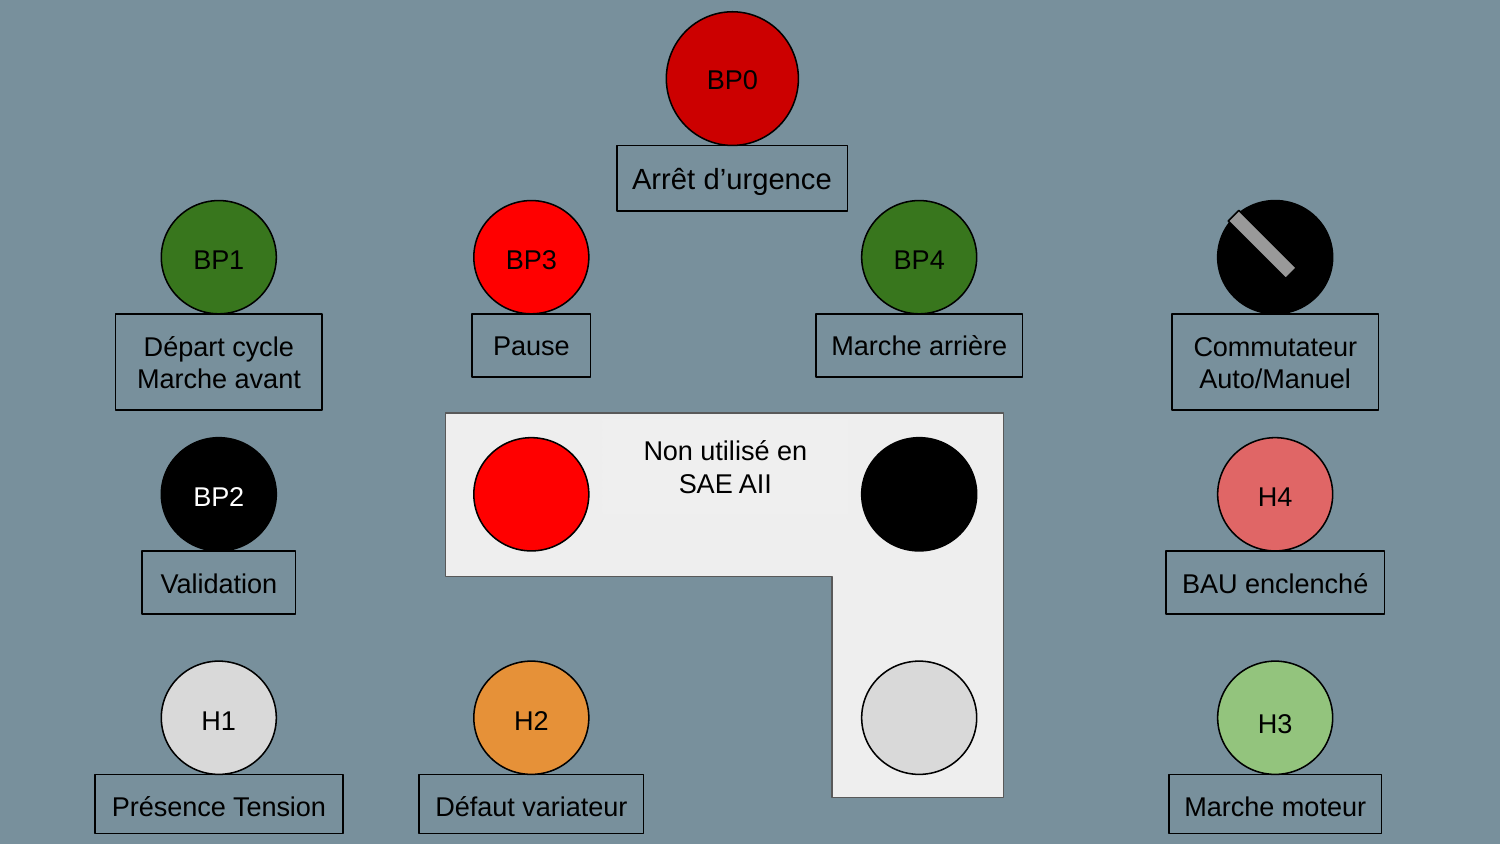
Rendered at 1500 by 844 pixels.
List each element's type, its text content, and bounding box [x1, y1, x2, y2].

text_box Arrêt d’urgence [617, 145, 848, 212]
text_box Marche arrière [815, 313, 1023, 377]
text_box Présence Tension [94, 774, 343, 834]
text_box [473, 661, 589, 774]
text_box BP2 [174, 464, 264, 524]
text_box [1217, 661, 1333, 774]
text_box [161, 661, 277, 774]
text_box BP1 [174, 227, 264, 287]
text_box [1217, 200, 1333, 313]
text_box Non utilisé en SAE AII [601, 418, 849, 515]
text_box Marche moteur [1168, 774, 1382, 834]
text_box Défaut variateur [419, 774, 644, 834]
text_box [445, 413, 1004, 798]
text_box Départ cycle Marche avant [115, 313, 323, 410]
text_box [861, 200, 977, 313]
text_box BP4 [874, 227, 964, 287]
text_box BAU enclenché [1165, 550, 1385, 614]
text_box H3 [1230, 691, 1320, 751]
text_box [161, 437, 277, 550]
text_box BP3 [487, 227, 576, 287]
text_box [161, 200, 277, 313]
text_box BP0 [687, 47, 777, 111]
text_box [666, 11, 799, 145]
text_box H4 [1230, 464, 1320, 524]
text_box Pause [472, 313, 591, 377]
text_box [1217, 437, 1333, 550]
text_box H2 [487, 688, 576, 748]
text_box H1 [174, 688, 264, 748]
text_box Commutateur Auto/Manuel [1171, 313, 1379, 410]
text_box [473, 200, 589, 313]
text_box Validation [142, 550, 296, 614]
